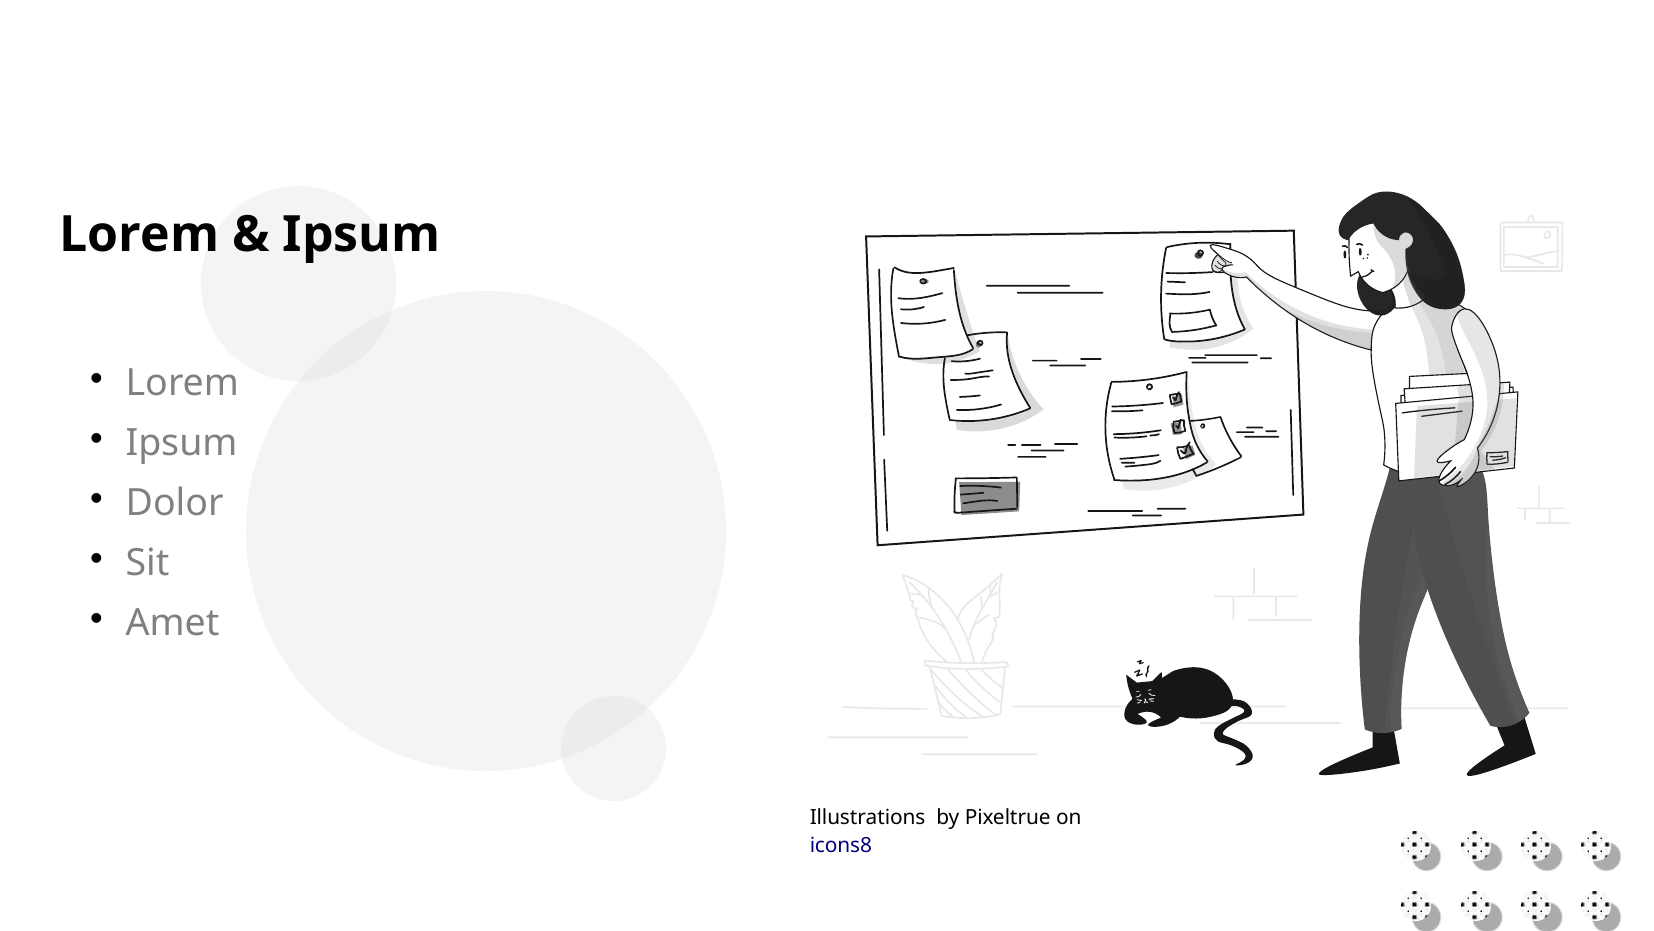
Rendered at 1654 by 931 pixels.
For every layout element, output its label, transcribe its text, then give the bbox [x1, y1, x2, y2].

picture [1460, 830, 1492, 862]
text_box Lorem & Ipsum [44, 193, 600, 259]
picture [1581, 830, 1612, 862]
picture [1461, 890, 1492, 922]
text_box Lorem Ipsum Dolor Sit Amet [75, 350, 1005, 680]
picture [1520, 890, 1552, 922]
picture [1400, 830, 1432, 862]
picture [1400, 891, 1432, 922]
picture [1520, 831, 1552, 862]
picture [1580, 890, 1612, 922]
